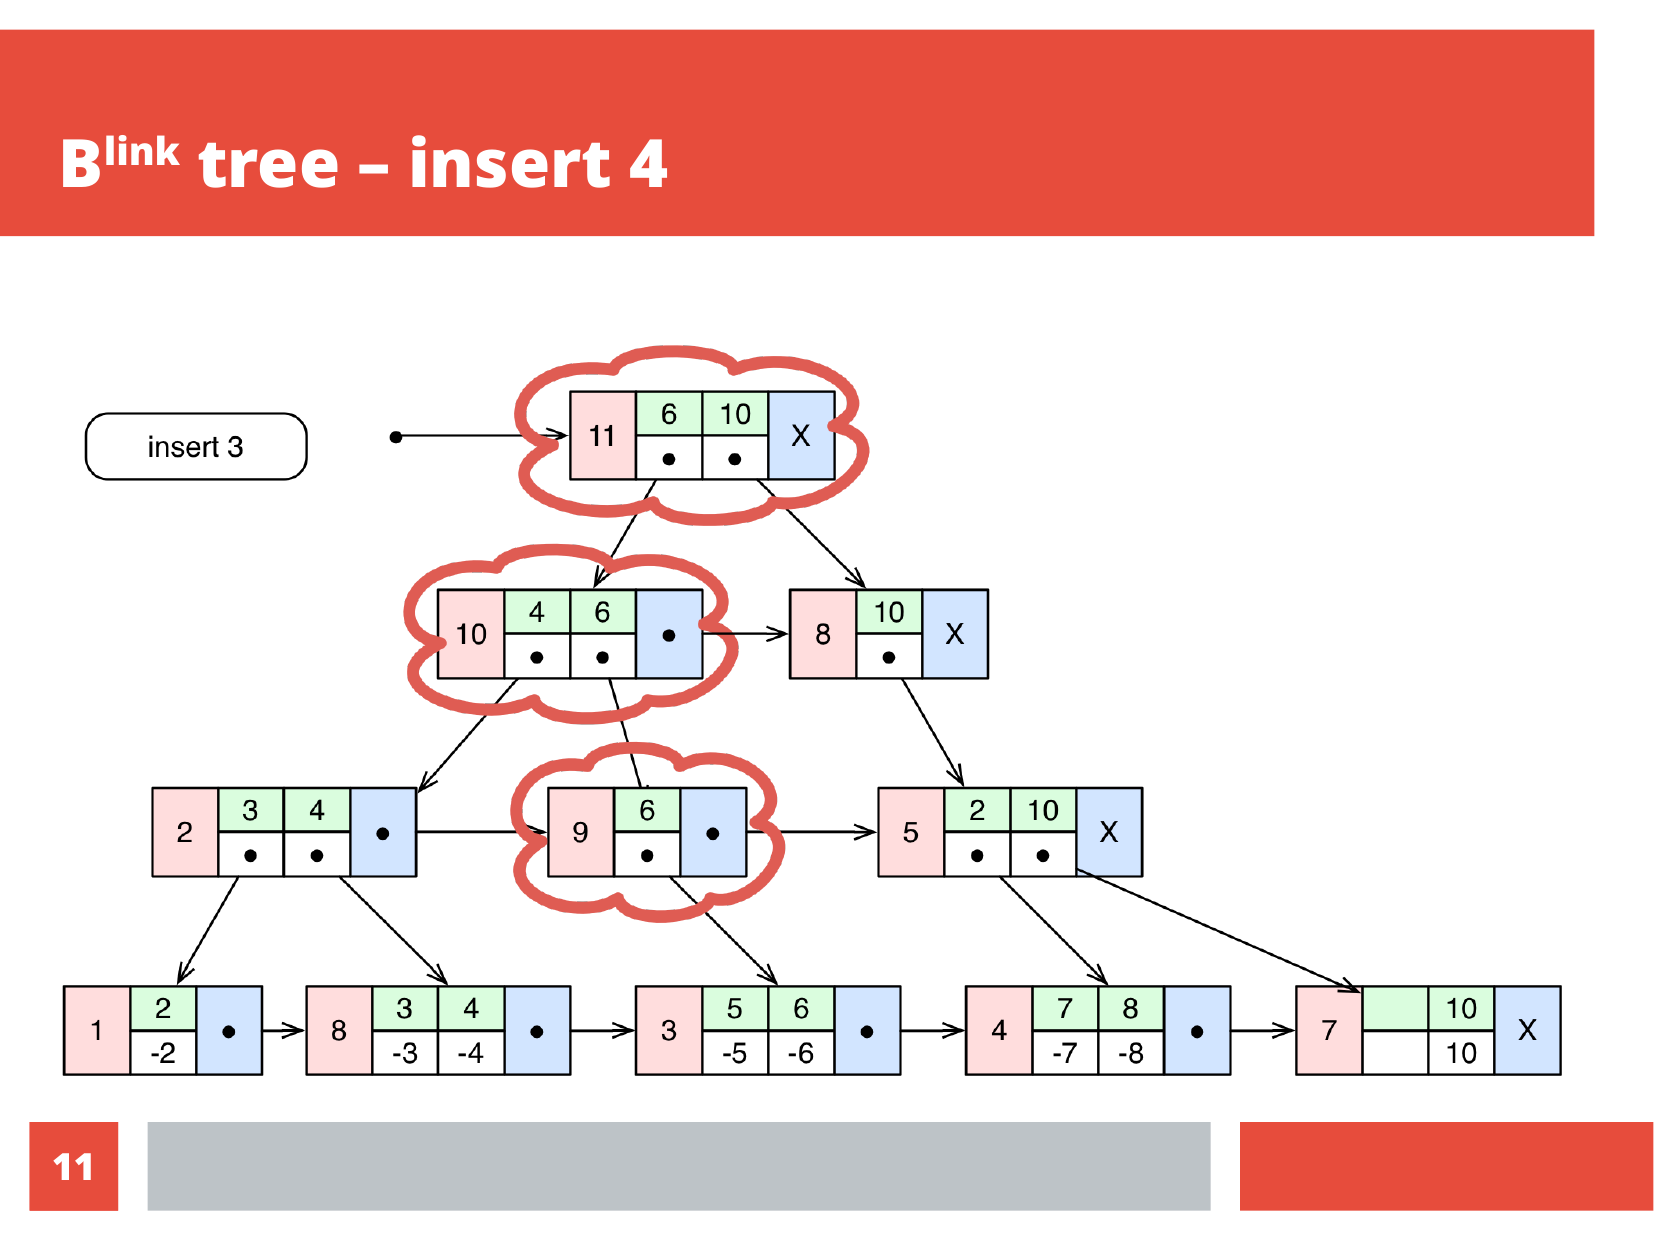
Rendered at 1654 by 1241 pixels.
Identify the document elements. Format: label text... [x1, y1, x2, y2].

title Blink tree – insert 4 [59, 59, 1595, 207]
picture [59, 338, 1565, 1079]
